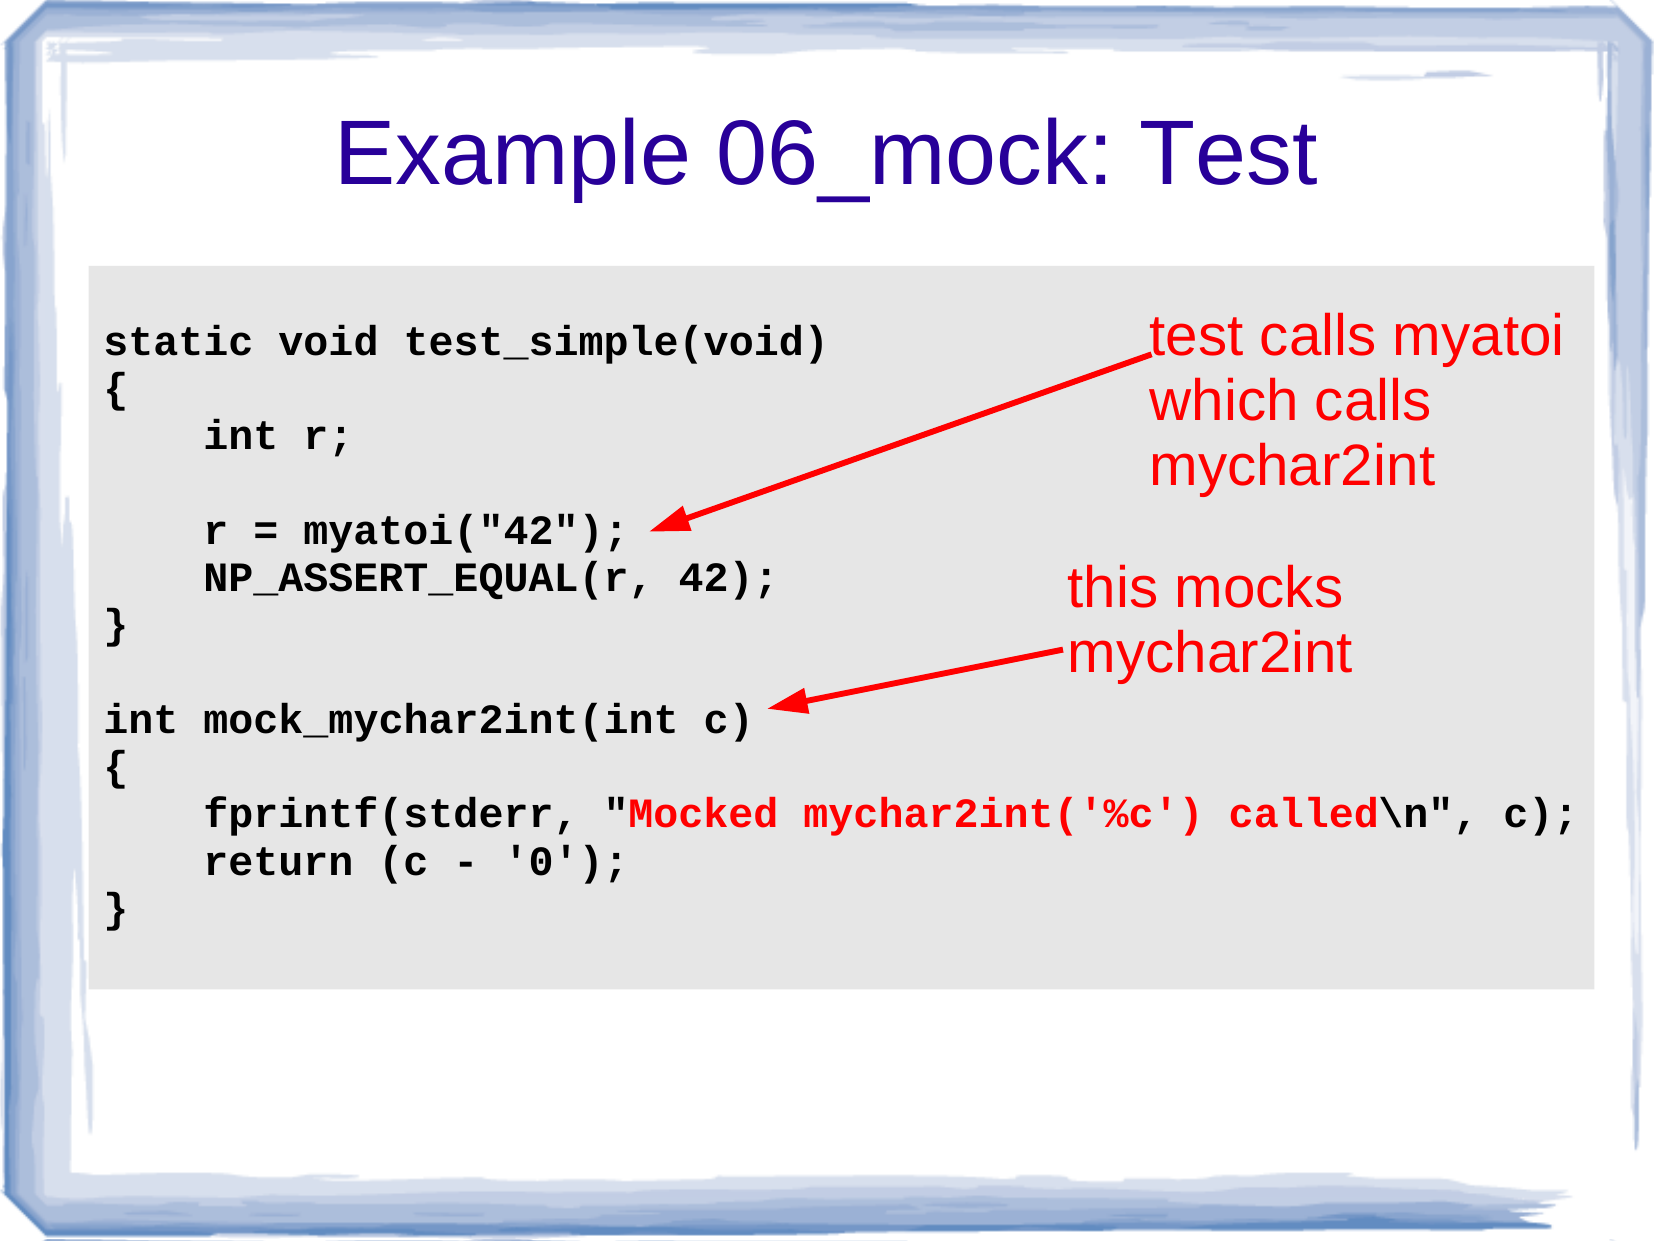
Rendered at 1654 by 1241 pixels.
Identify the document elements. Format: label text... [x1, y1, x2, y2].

picture [0, 0, 1654, 1241]
text_box static void test_simple(void) { int r; r = myatoi("42"); NP_ASSERT_EQUAL(r, 42); } int mock_mychar2int(int c) { fprintf(stderr, "Mocked mychar2int('%c') called\n", c); return (c - '0'); } [88, 265, 1595, 990]
title Example 06_mock: Test [82, 49, 1571, 257]
text_box this mocks mychar2int [1053, 547, 1585, 693]
text_box test calls myatoi which calls mychar2int [1134, 295, 1581, 506]
